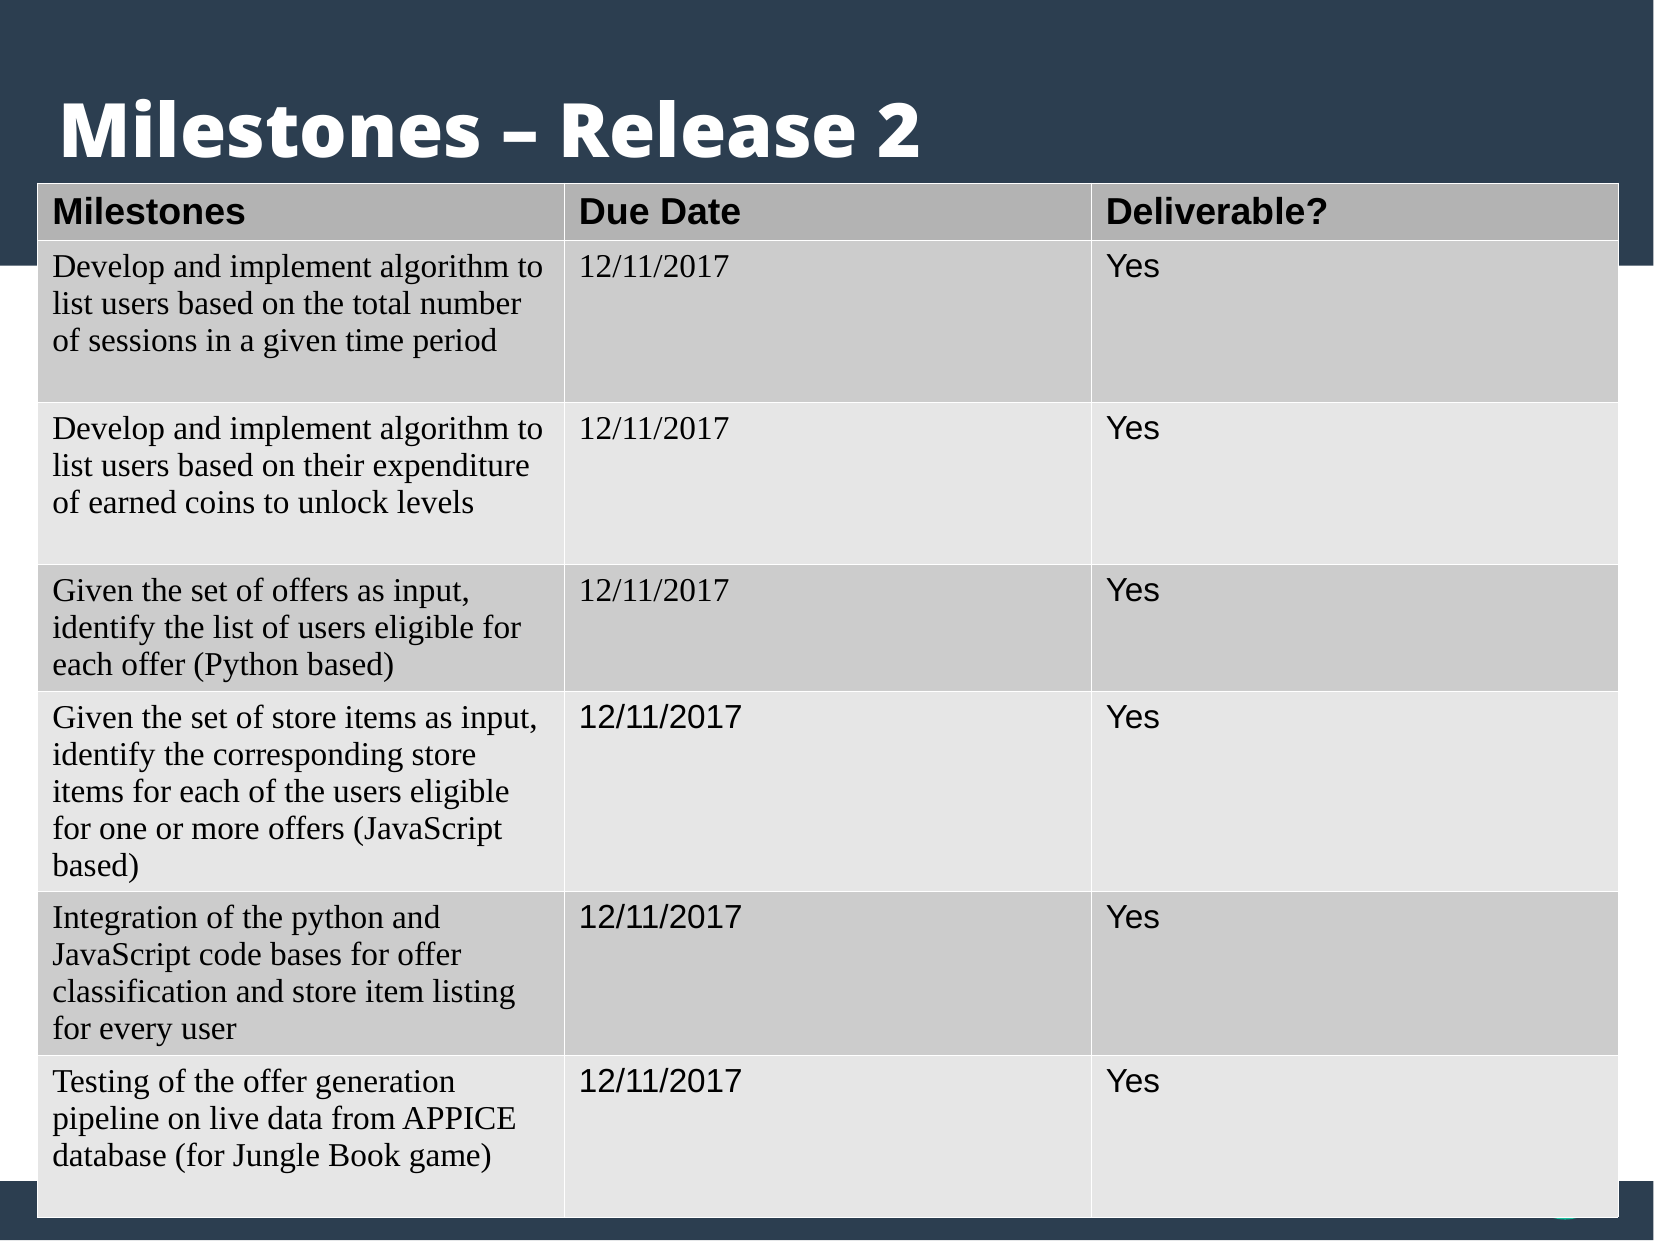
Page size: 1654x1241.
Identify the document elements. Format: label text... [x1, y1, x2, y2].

table_cell Integration of the python and JavaScript code bases for offer classification and store item listing for every user [38, 892, 564, 1055]
title Milestones – Release 2 [59, 49, 1595, 183]
table_cell Develop and implement algorithm to list users based on the total number of sessions in a given time period [38, 241, 564, 402]
table_cell 12/11/2017 [565, 403, 1091, 564]
table_cell Given the set of store items as input, identify the corresponding store items for each of the users eligible for one or more offers (JavaScript based) [38, 692, 564, 891]
table_cell Develop and implement algorithm to list users based on their expenditure of earned coins to unlock levels [38, 403, 564, 564]
table_cell Yes [1092, 403, 1618, 564]
table_cell 12/11/2017 [565, 565, 1091, 691]
table_header Due Date [565, 184, 1091, 240]
table_cell Yes [1092, 565, 1618, 691]
table_header Milestones [38, 184, 564, 240]
table_cell Yes [1092, 241, 1618, 402]
table_cell Yes [1092, 892, 1618, 1055]
table_cell Yes [1092, 692, 1618, 891]
table_cell Yes [1092, 1056, 1618, 1217]
table_cell Testing of the offer generation pipeline on live data from APPICE database (for Jungle Book game) [38, 1056, 564, 1217]
table_cell 12/11/2017 [565, 1056, 1091, 1217]
table_cell Given the set of offers as input, identify the list of users eligible for each offer (Python based) [38, 565, 564, 691]
table_cell 12/11/2017 [565, 692, 1091, 891]
table_cell 12/11/2017 [565, 892, 1091, 1055]
table_cell 12/11/2017 [565, 241, 1091, 402]
table_header Deliverable? [1092, 184, 1618, 240]
